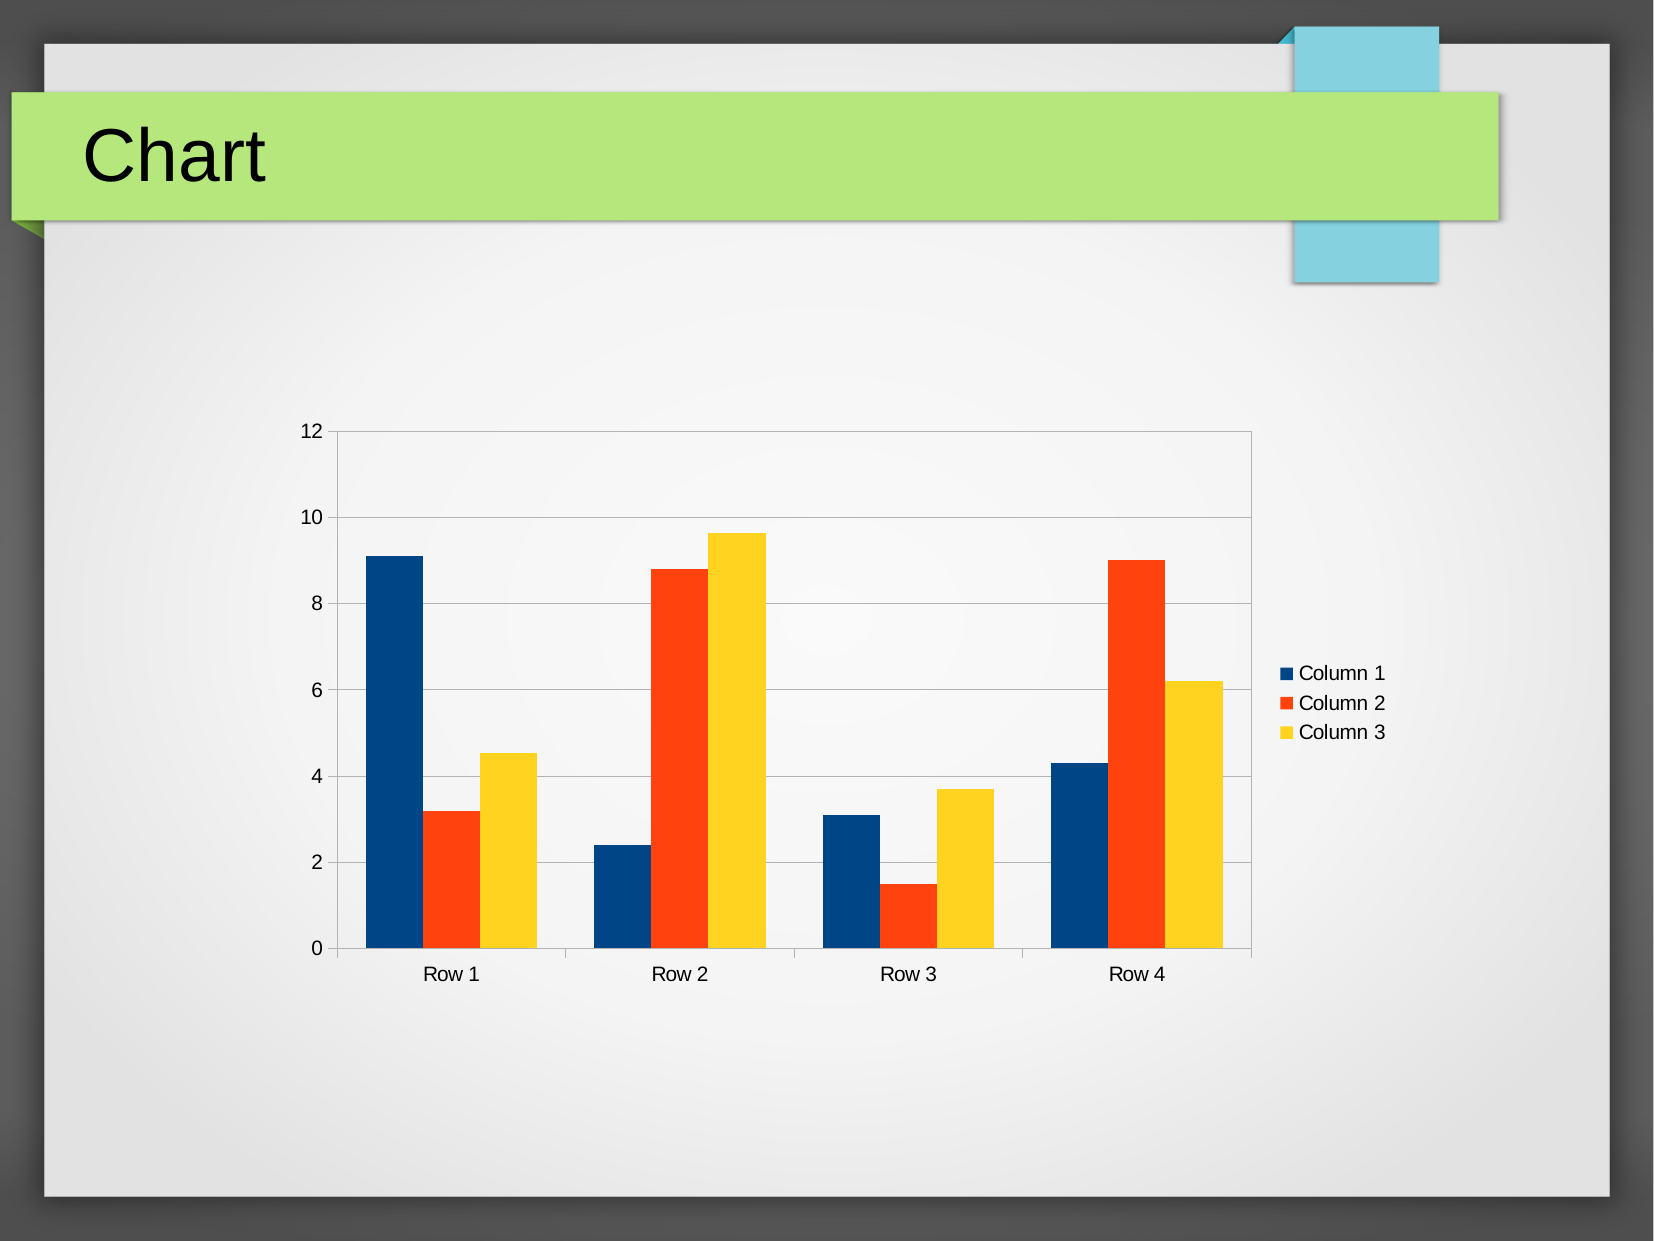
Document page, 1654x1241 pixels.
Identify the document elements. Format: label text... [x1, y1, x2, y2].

chart [277, 408, 1405, 999]
picture [0, 0, 1654, 1241]
title Chart [82, 94, 1264, 213]
